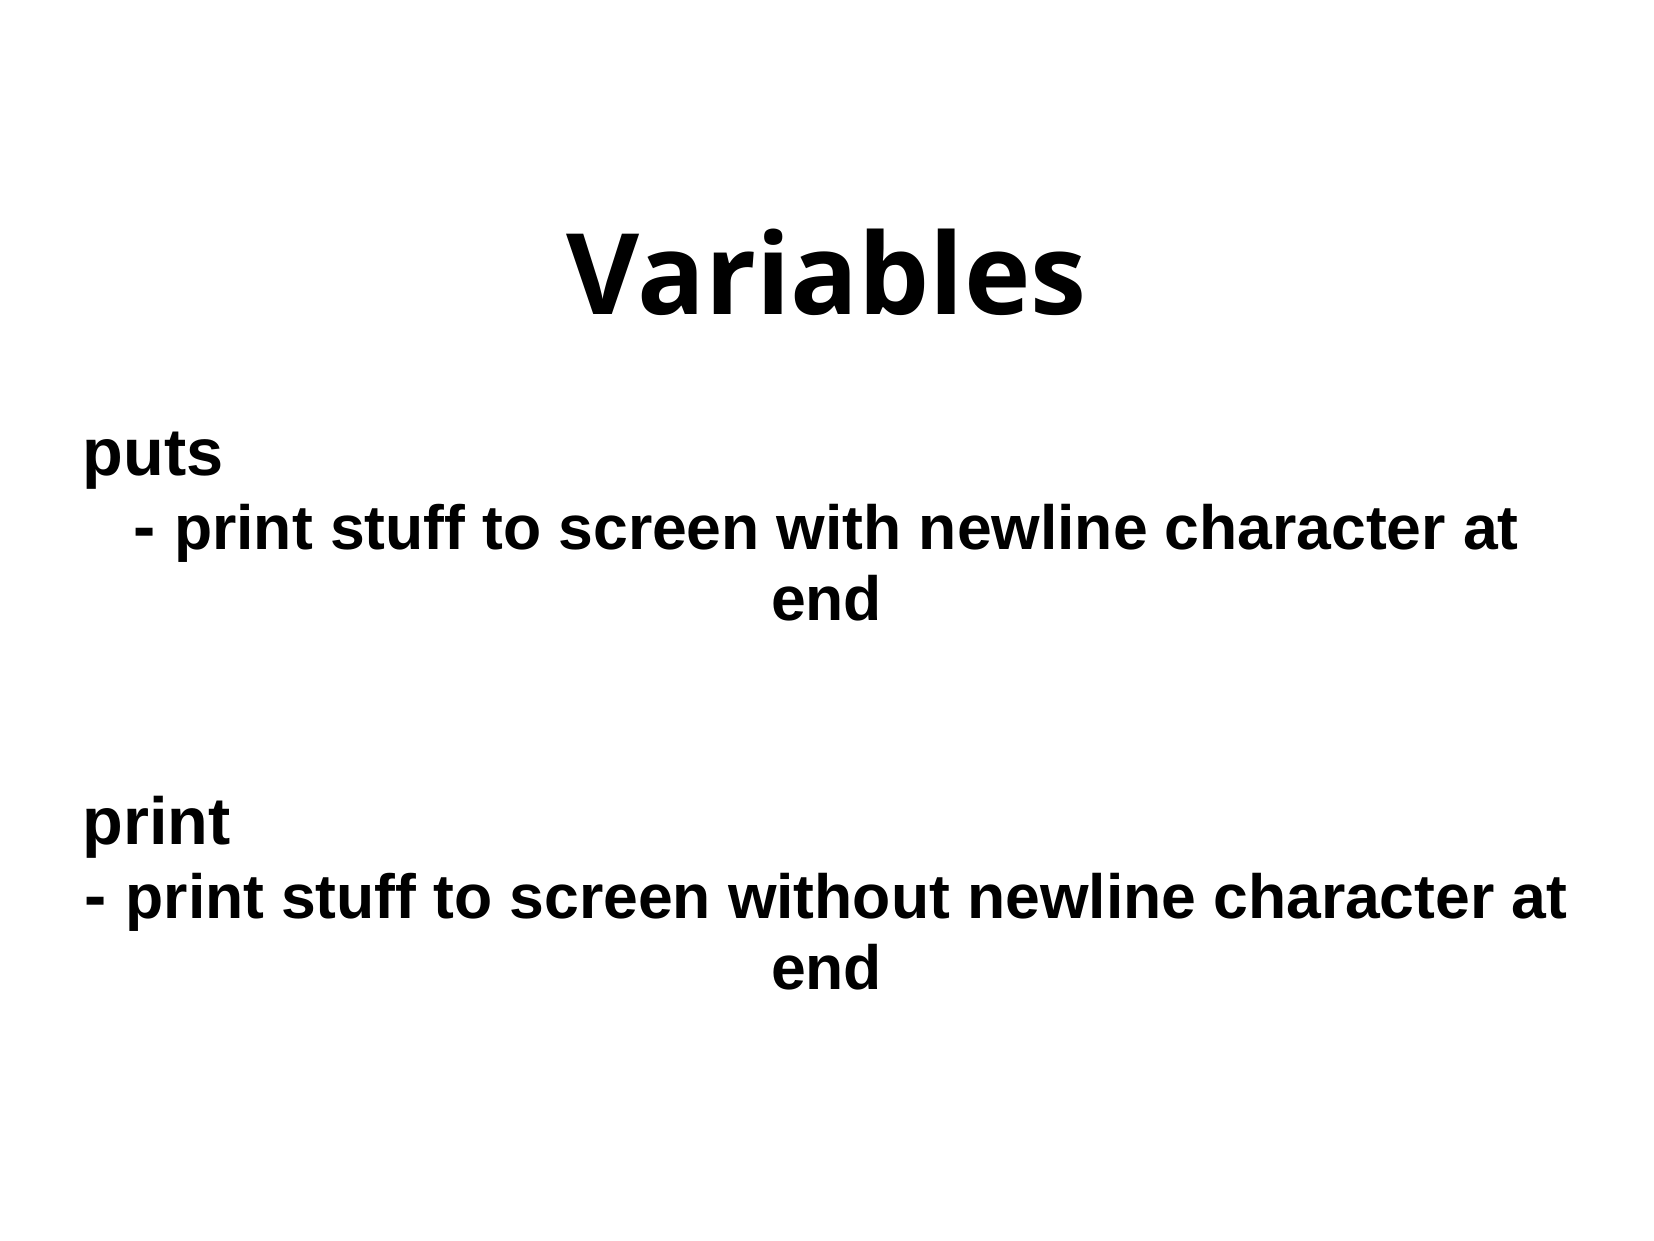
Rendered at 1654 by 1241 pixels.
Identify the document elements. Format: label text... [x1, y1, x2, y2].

title Variables [82, 167, 1571, 349]
subtitle puts - print stuff to screen with newline character at end print - print stuff to screen without newline character at end [82, 349, 1571, 1069]
